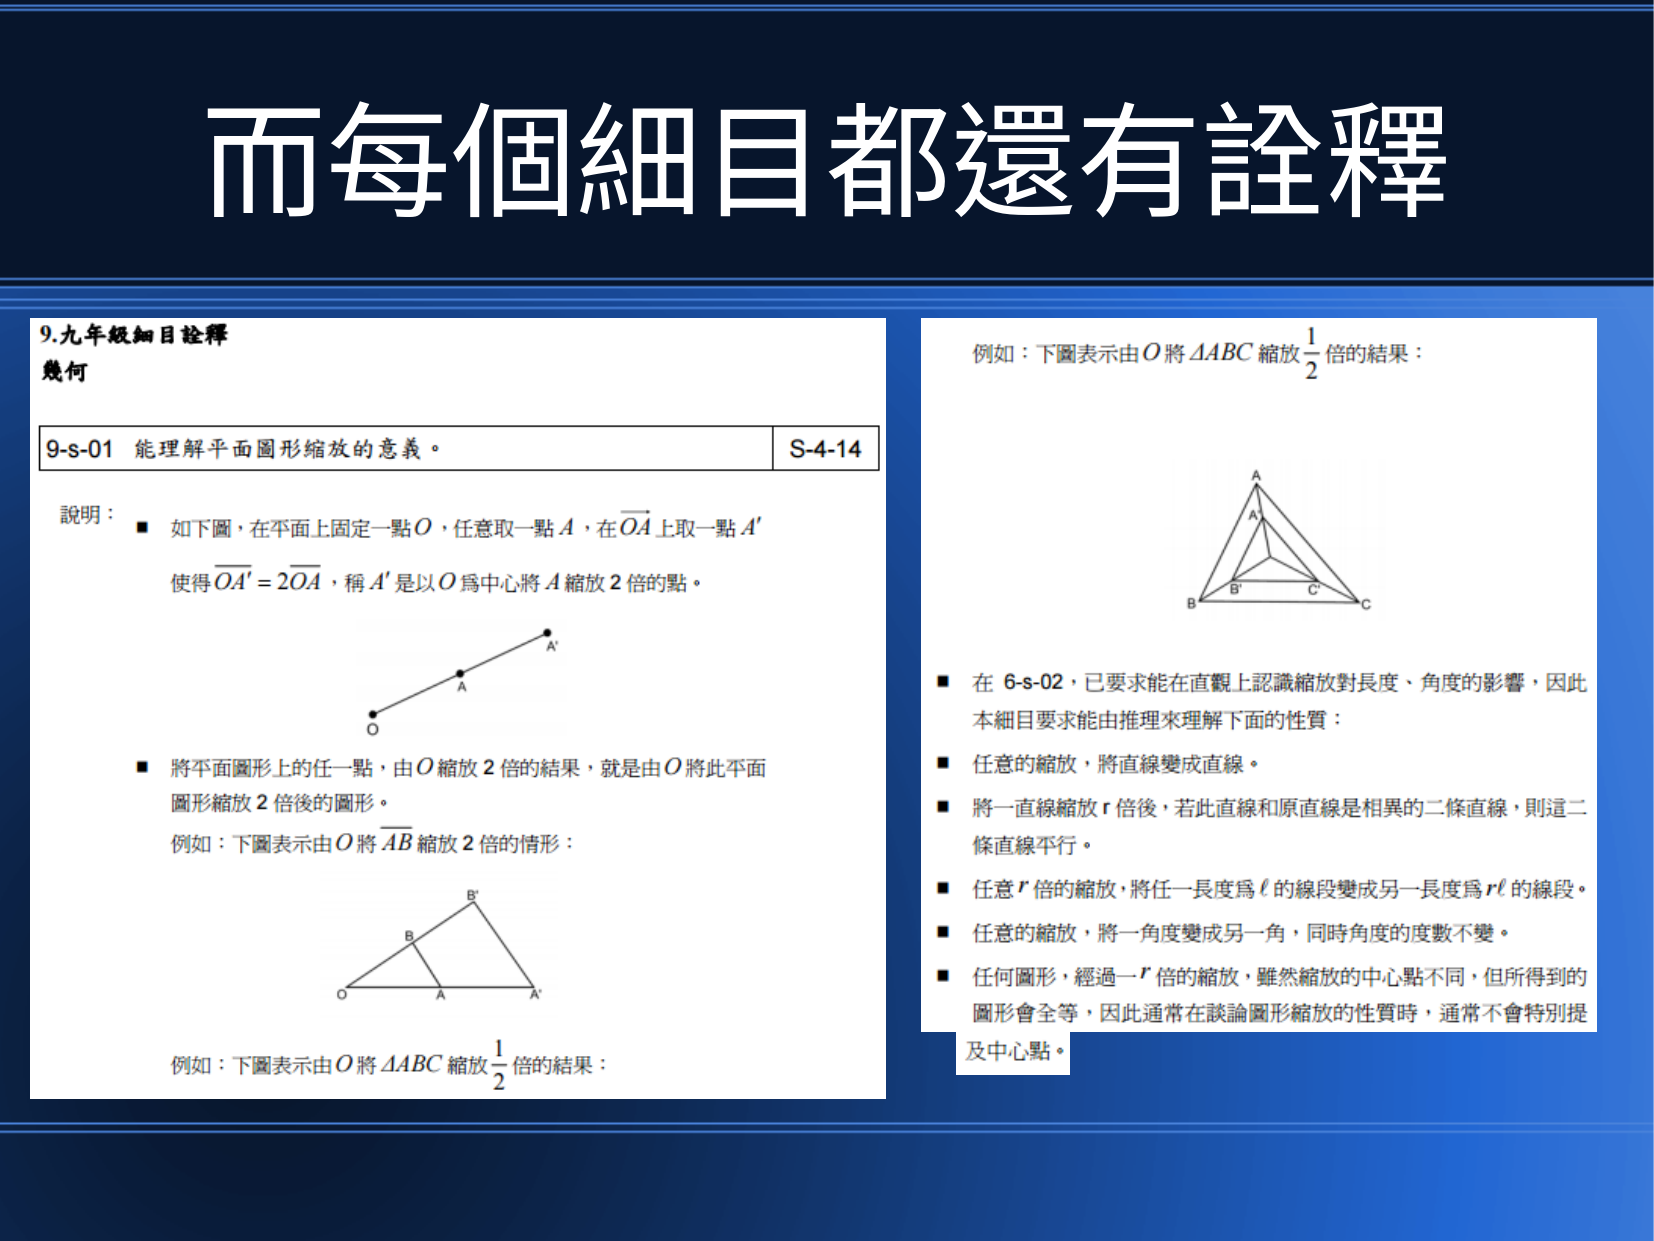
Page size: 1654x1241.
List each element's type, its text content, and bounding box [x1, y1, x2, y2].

title 而每個細目都還有詮釋 [82, 49, 1571, 257]
picture [0, 0, 1654, 1241]
